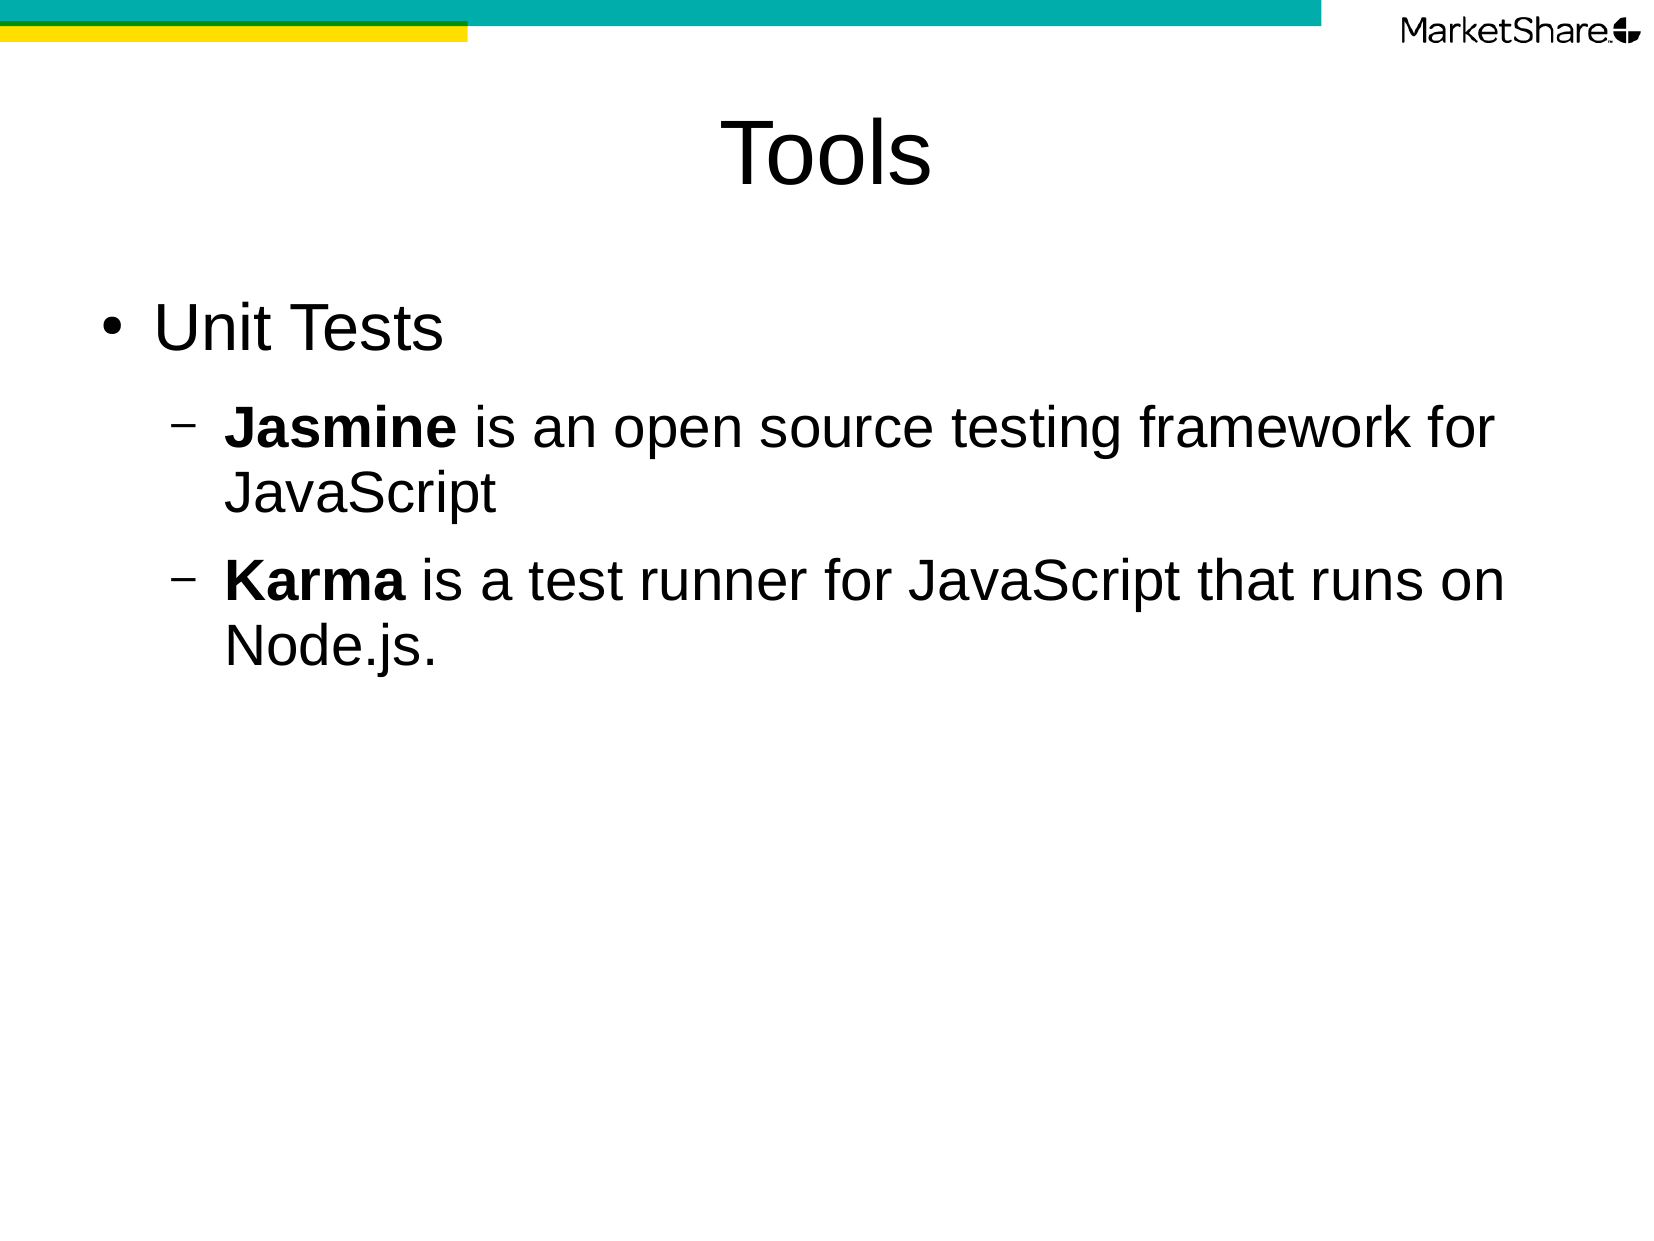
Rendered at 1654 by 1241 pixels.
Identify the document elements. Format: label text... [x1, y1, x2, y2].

title Tools [82, 49, 1571, 257]
picture [1390, 1, 1651, 57]
list Unit Tests Jasmine is an open source testing framework for JavaScript Karma is a test runner for JavaScript that runs on Node.js. [82, 290, 1571, 1109]
